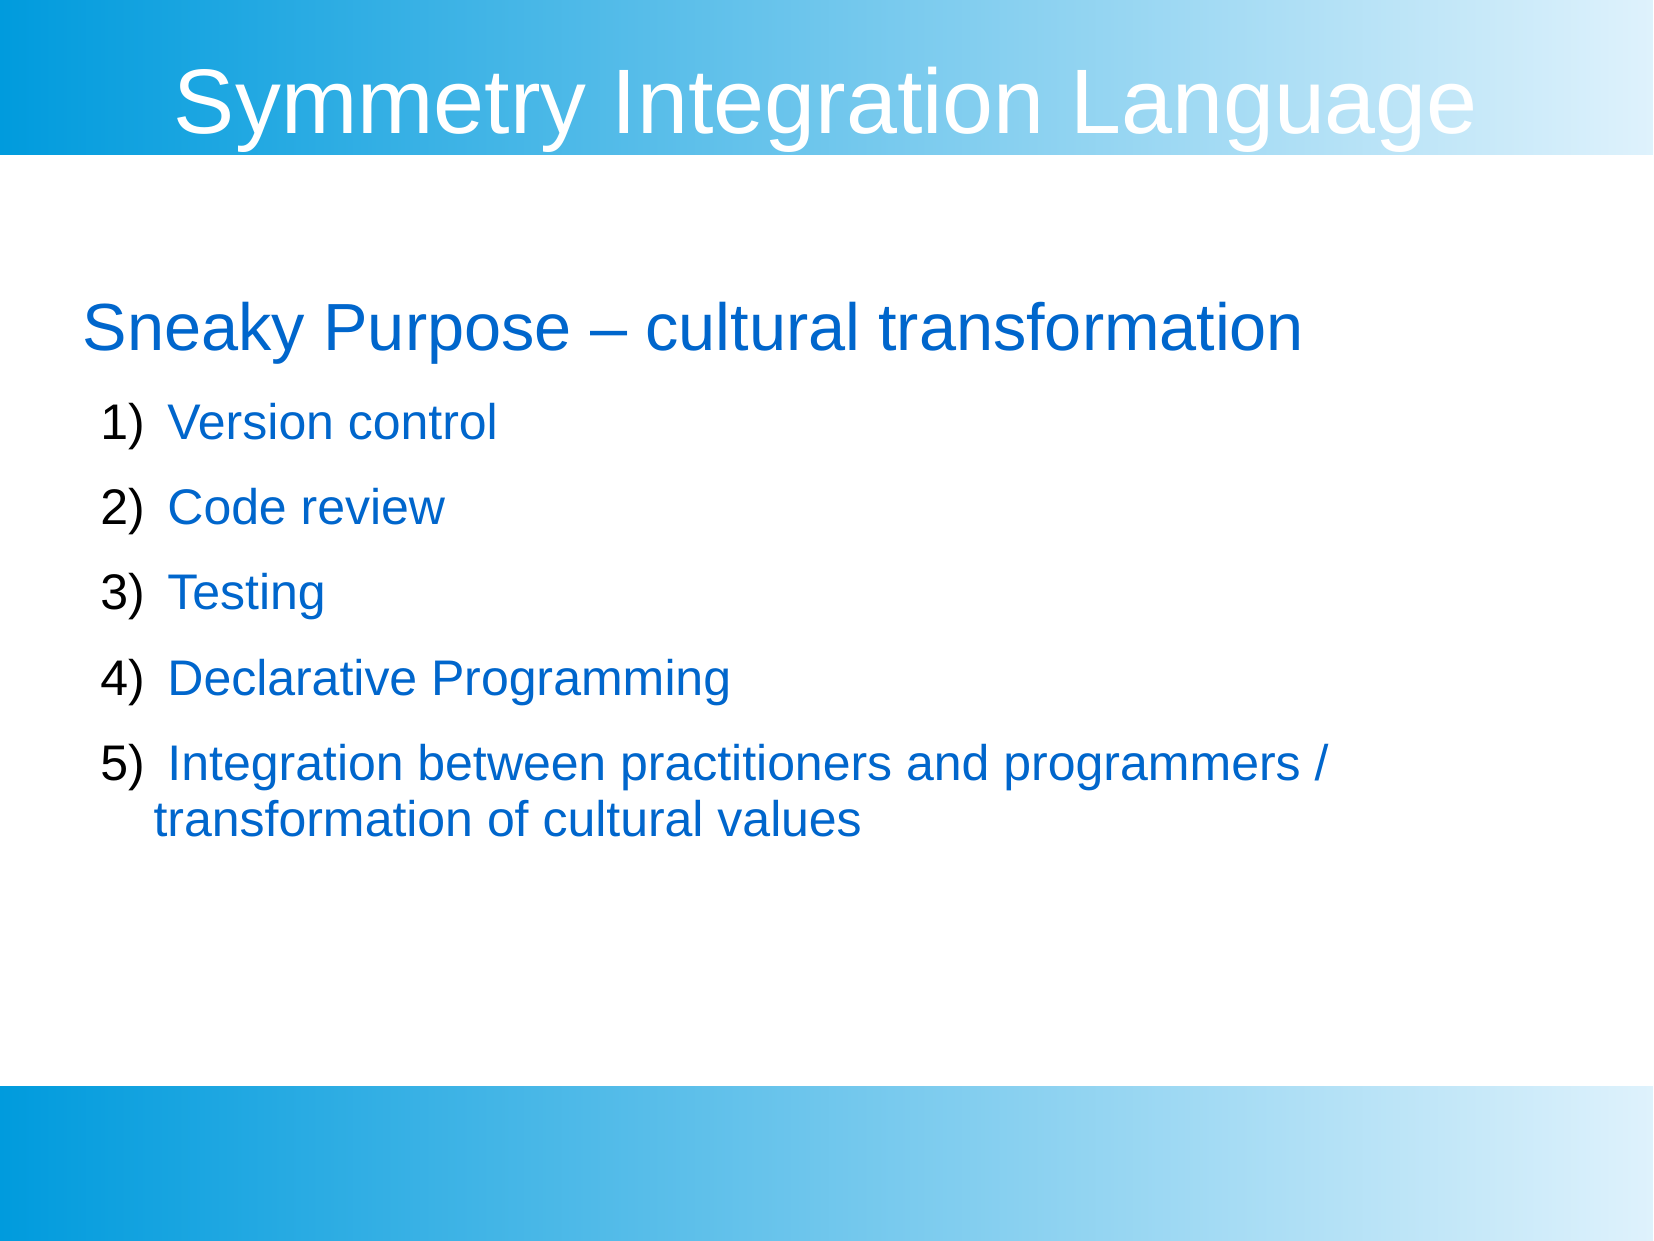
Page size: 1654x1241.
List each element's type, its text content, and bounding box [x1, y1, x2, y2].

list Sneaky Purpose – cultural transformation Version control Code review Testing Declarative Programming Integration between practitioners and programmers / transformation of cultural values [82, 290, 1571, 1010]
title Symmetry Integration Language [82, 49, 1571, 155]
